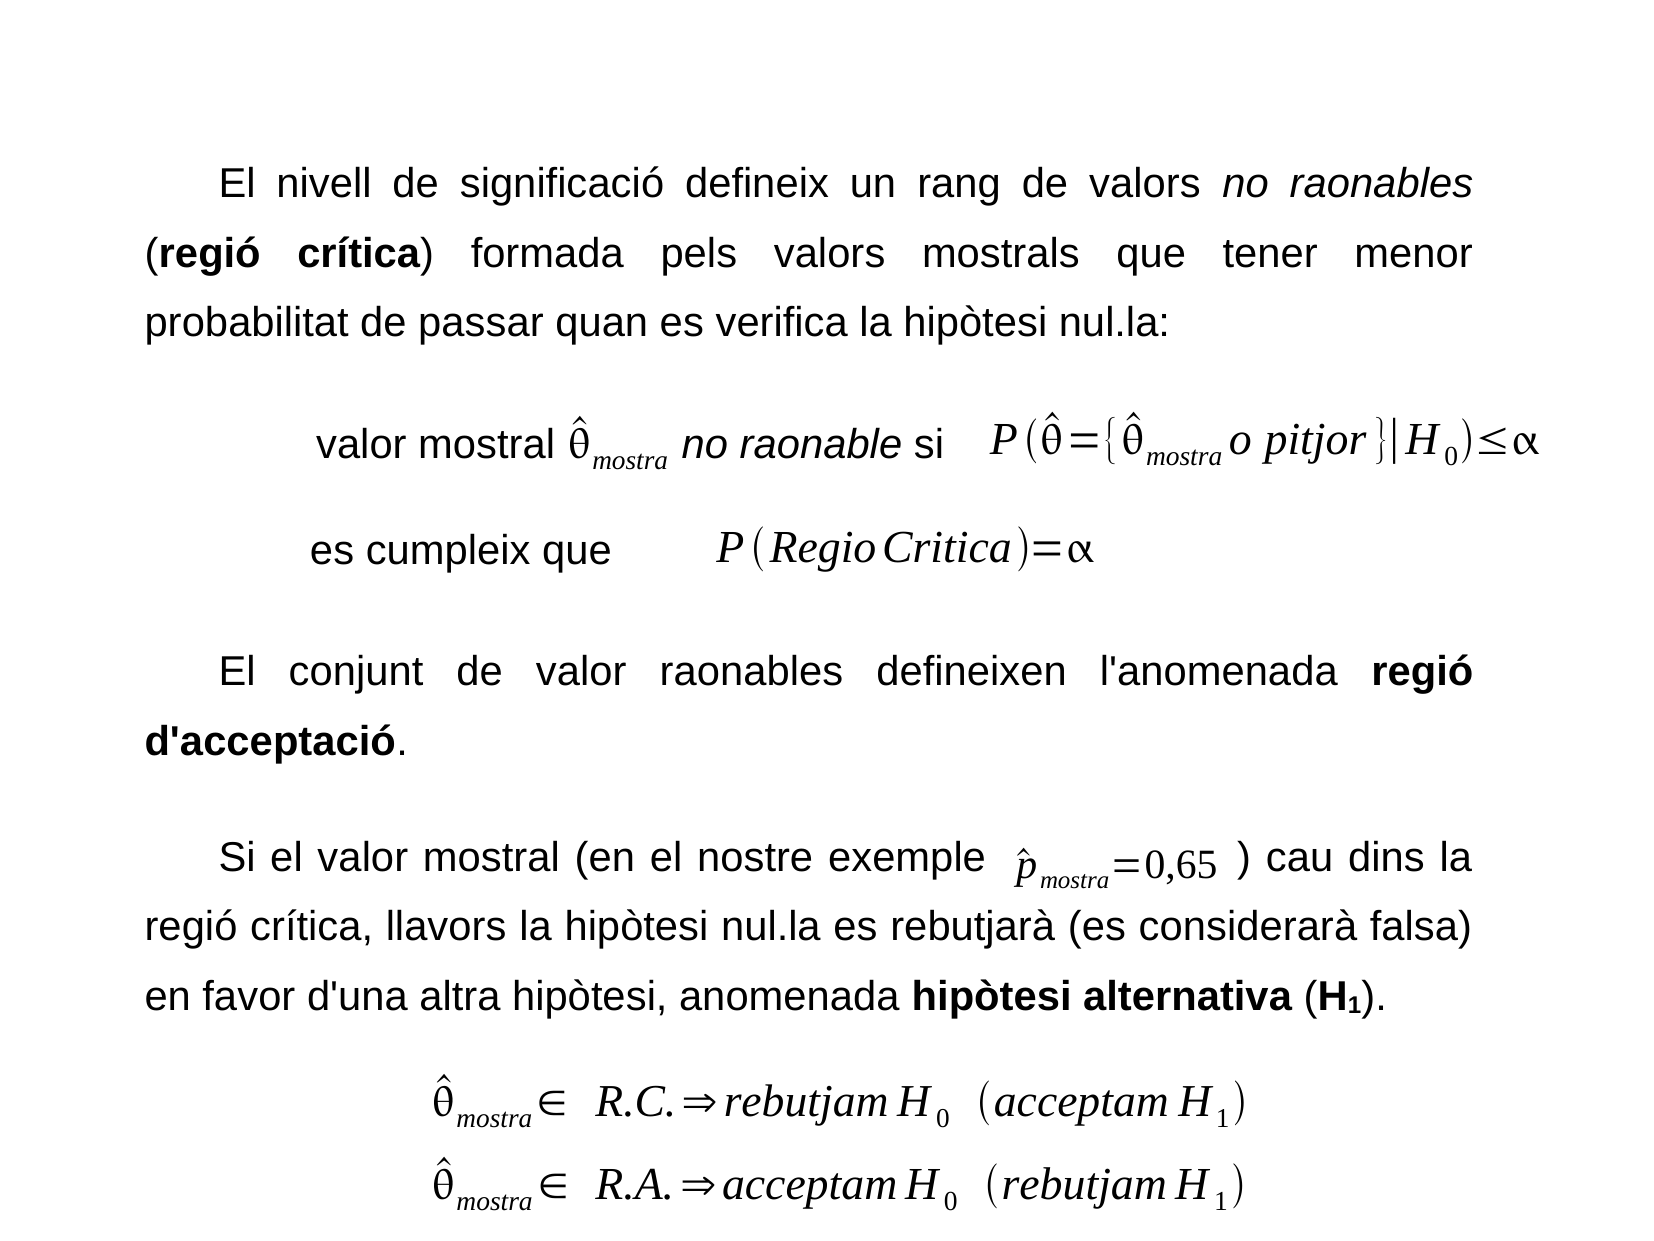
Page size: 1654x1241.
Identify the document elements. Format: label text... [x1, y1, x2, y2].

chart [980, 409, 1546, 473]
chart [857, 522, 1101, 575]
chart [561, 413, 675, 476]
text_box valor mostral no raonable si [301, 413, 561, 475]
text_box es cumpleix que [295, 519, 857, 582]
chart [425, 1153, 1251, 1217]
chart [425, 1071, 1253, 1134]
text_box valor mostral no raonable si [675, 413, 1418, 475]
chart [1003, 841, 1225, 896]
text_box El nivell de significació defineix un rang de valors no raonables (regió crítica) formada pels valors mostrals que tener menor probabilitat de passar quan es verifica la hipòtesi nul.la: El conjunt de valor raonables defineixen l'anomenada regió d'acceptació. Si el valor mostral (en el nostre exemple ) cau dins la regió crítica, llavors la hipòtesi nul.la es rebutjarà (es considerarà falsa) en favor d'una altra hipòtesi, anomenada hipòtesi alternativa (H1). [129, 82, 1489, 1130]
